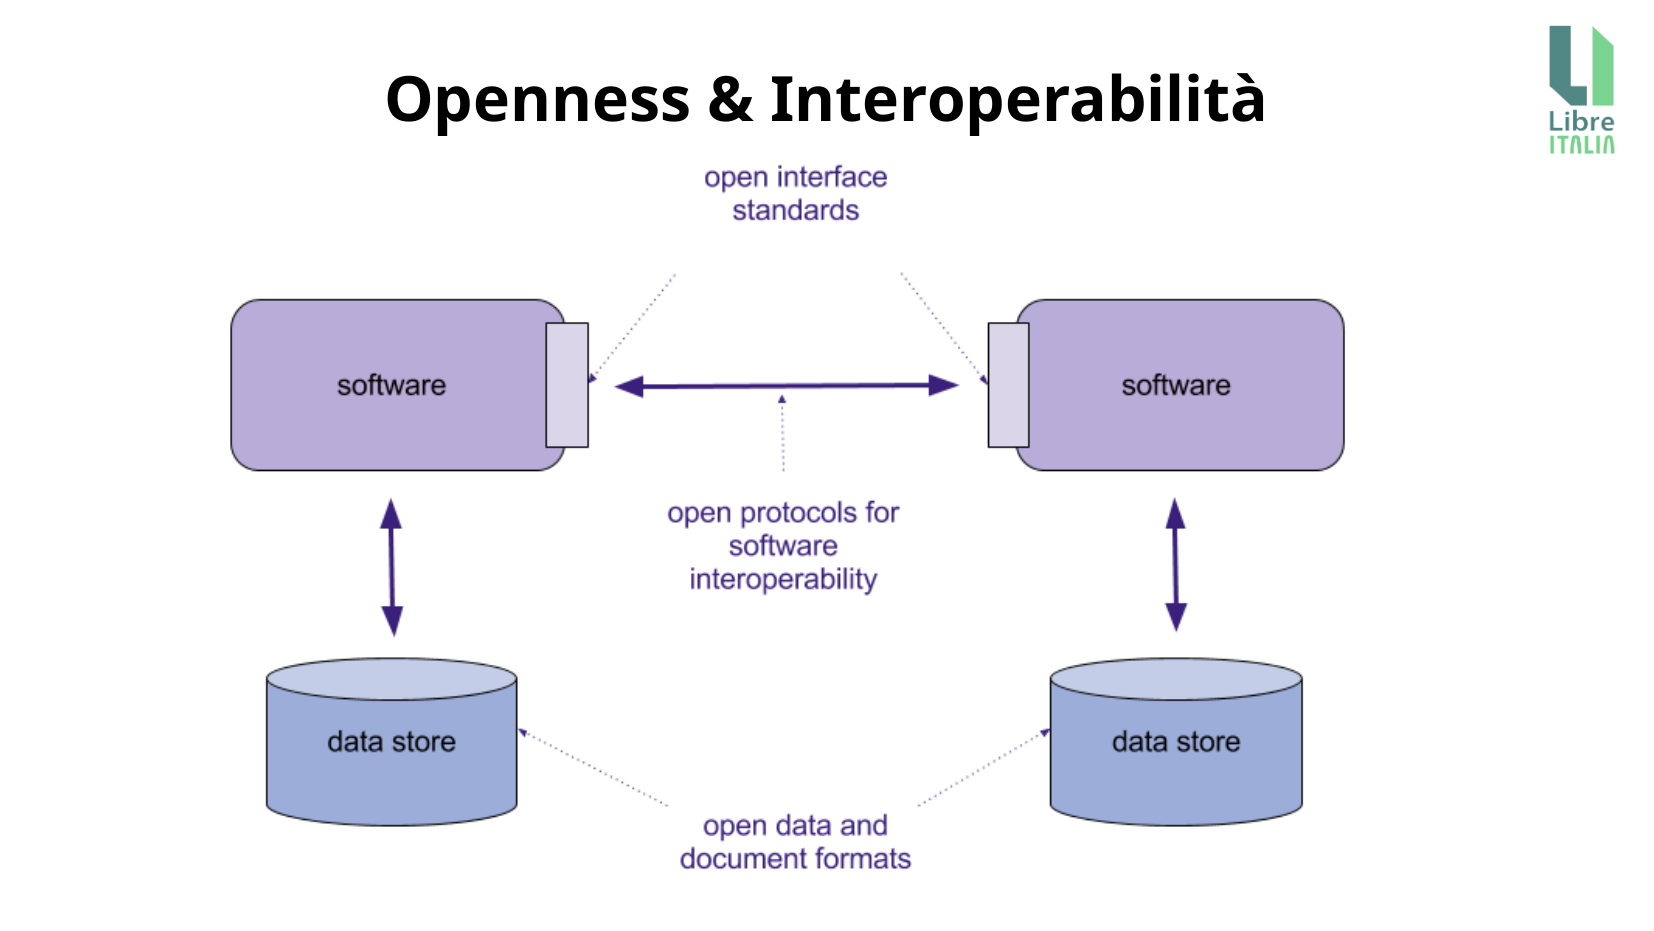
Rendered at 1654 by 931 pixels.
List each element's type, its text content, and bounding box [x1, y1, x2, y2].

title Openness & Interoperabilità [129, 44, 1525, 151]
picture [212, 141, 1359, 892]
picture [1529, 23, 1632, 158]
